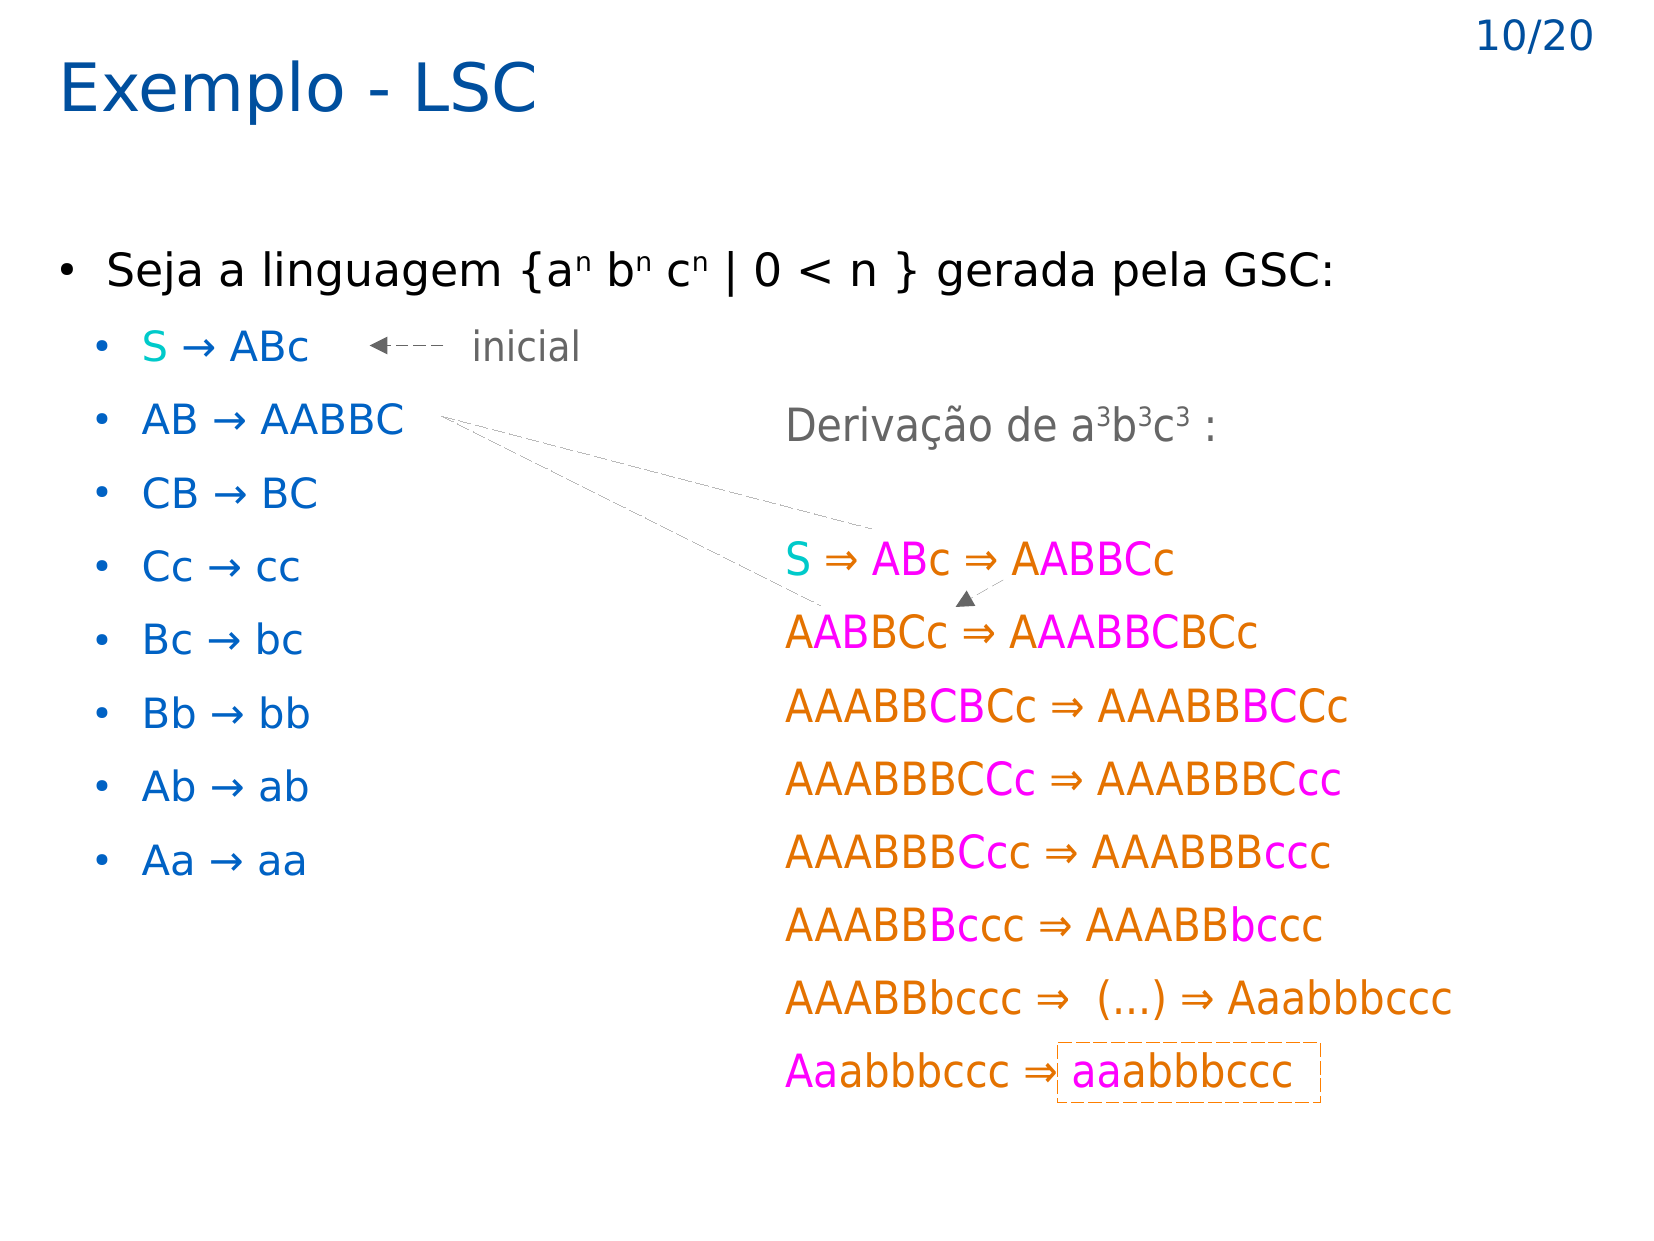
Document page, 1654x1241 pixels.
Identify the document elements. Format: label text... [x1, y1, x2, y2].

title Exemplo - LSC [59, 29, 1625, 148]
list Seja a linguagem {an bn cn | 0 < n } gerada pela GSC: S → ABc AB → AABBC CB → BC Cc → cc Bc → bc Bb → bb Ab → ab Aa → aa [59, 236, 1595, 1211]
text_box Derivação de a3b3c3 : S ⇒ ABc ⇒ AABBCc AABBCc ⇒ AAABBCBCc AAABBCBCc ⇒ AAABBBCCc AAABBBCCc ⇒ AAABBBCcc AAABBBCcc ⇒ AAABBBccc AAABBBccc ⇒ AAABBbccc AAABBbccc ⇒ (...) ⇒ Aaabbbccc Aaabbbccc ⇒ aaabbbccc [770, 383, 1517, 1143]
text_box inicial [456, 315, 743, 379]
